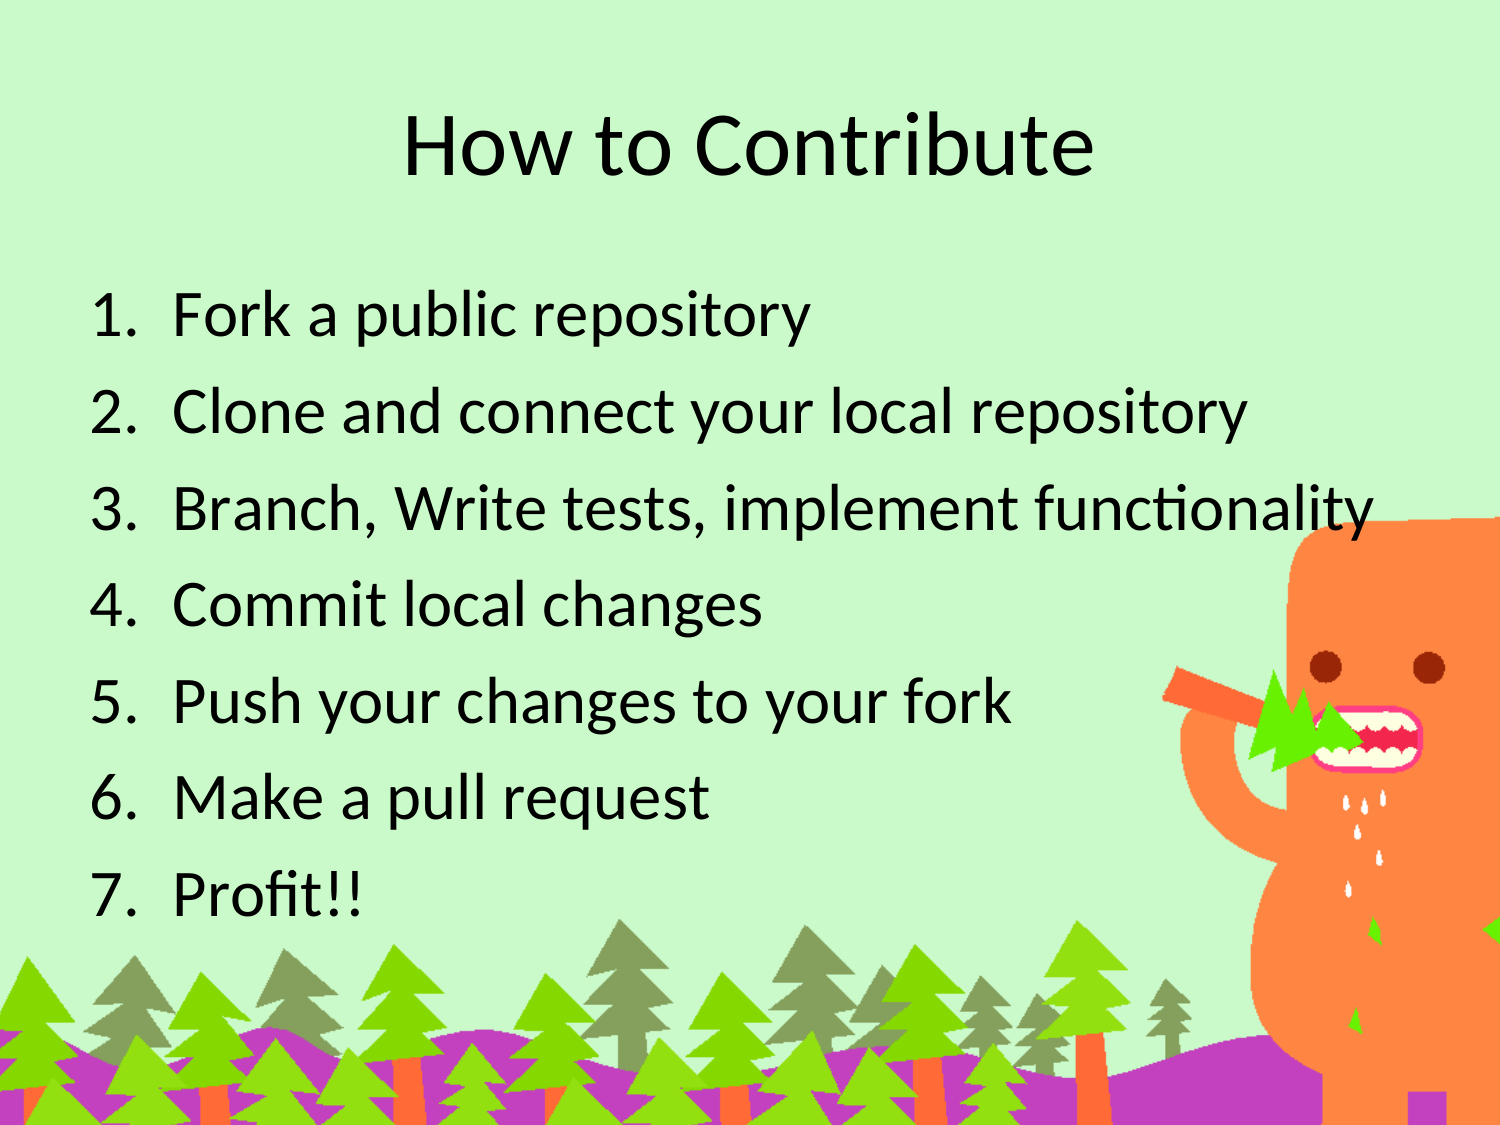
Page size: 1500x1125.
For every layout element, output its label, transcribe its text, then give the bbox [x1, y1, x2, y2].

text_box Fork a public repository Clone and connect your local repository Branch, Write tests, implement functionality Commit local changes Push your changes to your fork Make a pull request Profit!! [75, 262, 1426, 1005]
text_box How to Contribute [75, 45, 1426, 233]
picture [0, 0, 1500, 1125]
